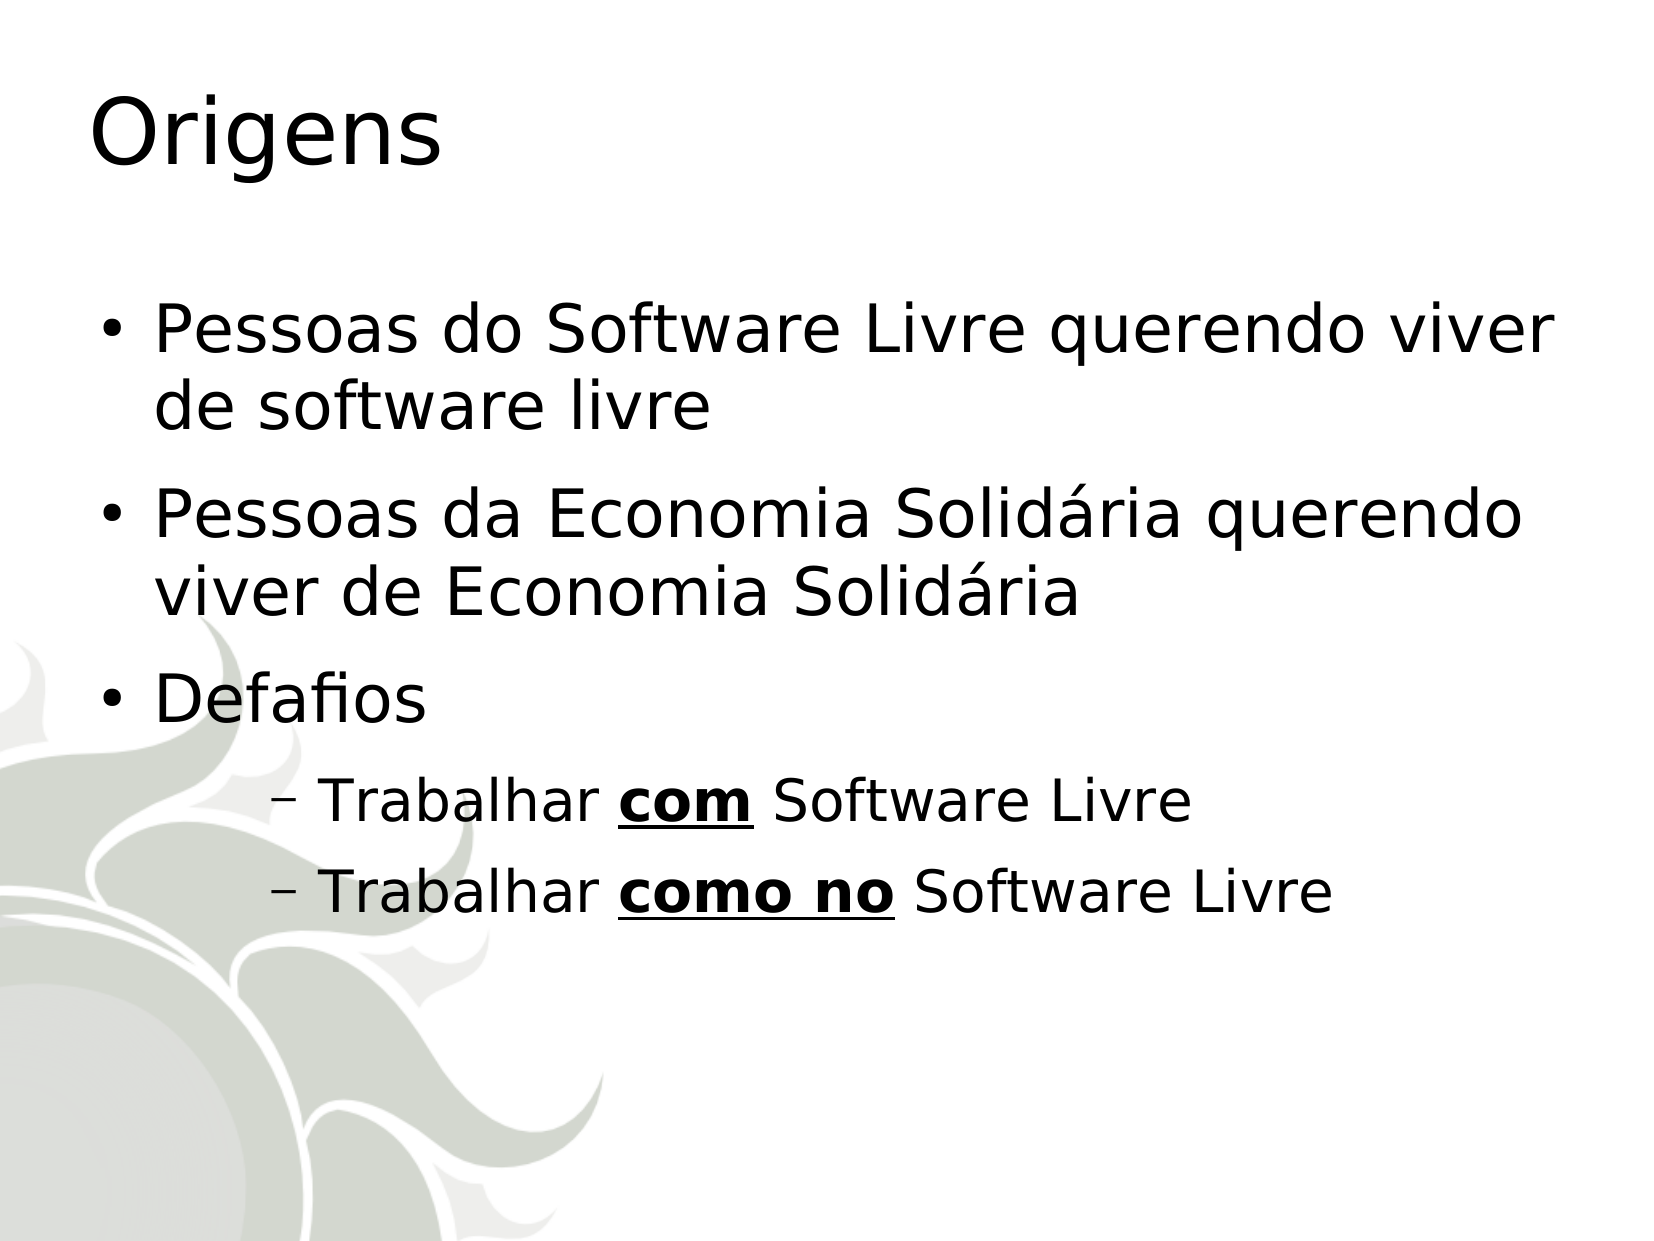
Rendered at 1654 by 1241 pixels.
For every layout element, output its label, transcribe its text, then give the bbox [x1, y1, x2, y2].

picture [0, 555, 644, 1241]
list Pessoas do Software Livre querendo viver de software livre Pessoas da Economia Solidária querendo viver de Economia Solidária Defafios Trabalhar com Software Livre Trabalhar como no Software Livre [82, 290, 1571, 1094]
title Origens [88, 29, 1577, 237]
